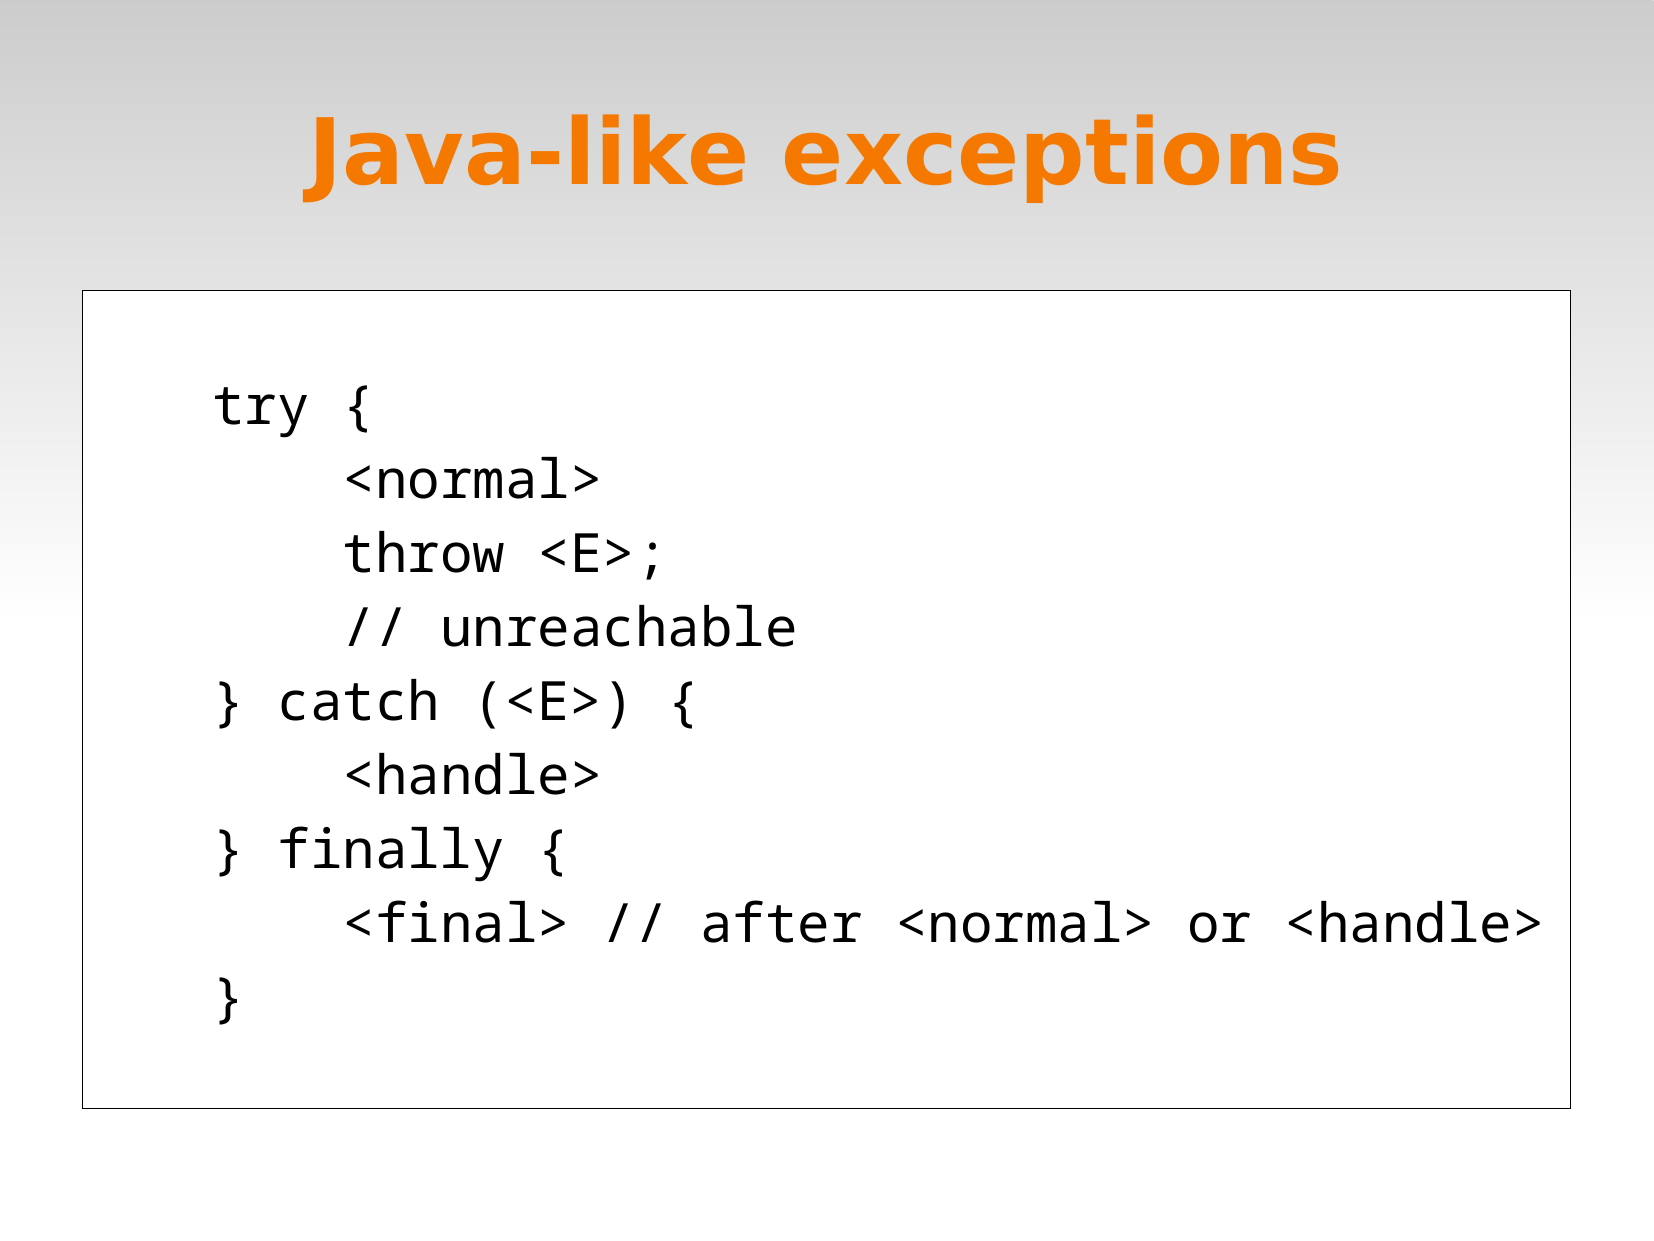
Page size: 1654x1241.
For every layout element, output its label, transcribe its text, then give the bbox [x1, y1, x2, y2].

title Java-like exceptions [82, 49, 1571, 257]
subtitle try { <normal> throw <E>; // unreachable } catch (<E>) { <handle> } finally { <final> // after <normal> or <handle> } [82, 290, 1571, 1109]
